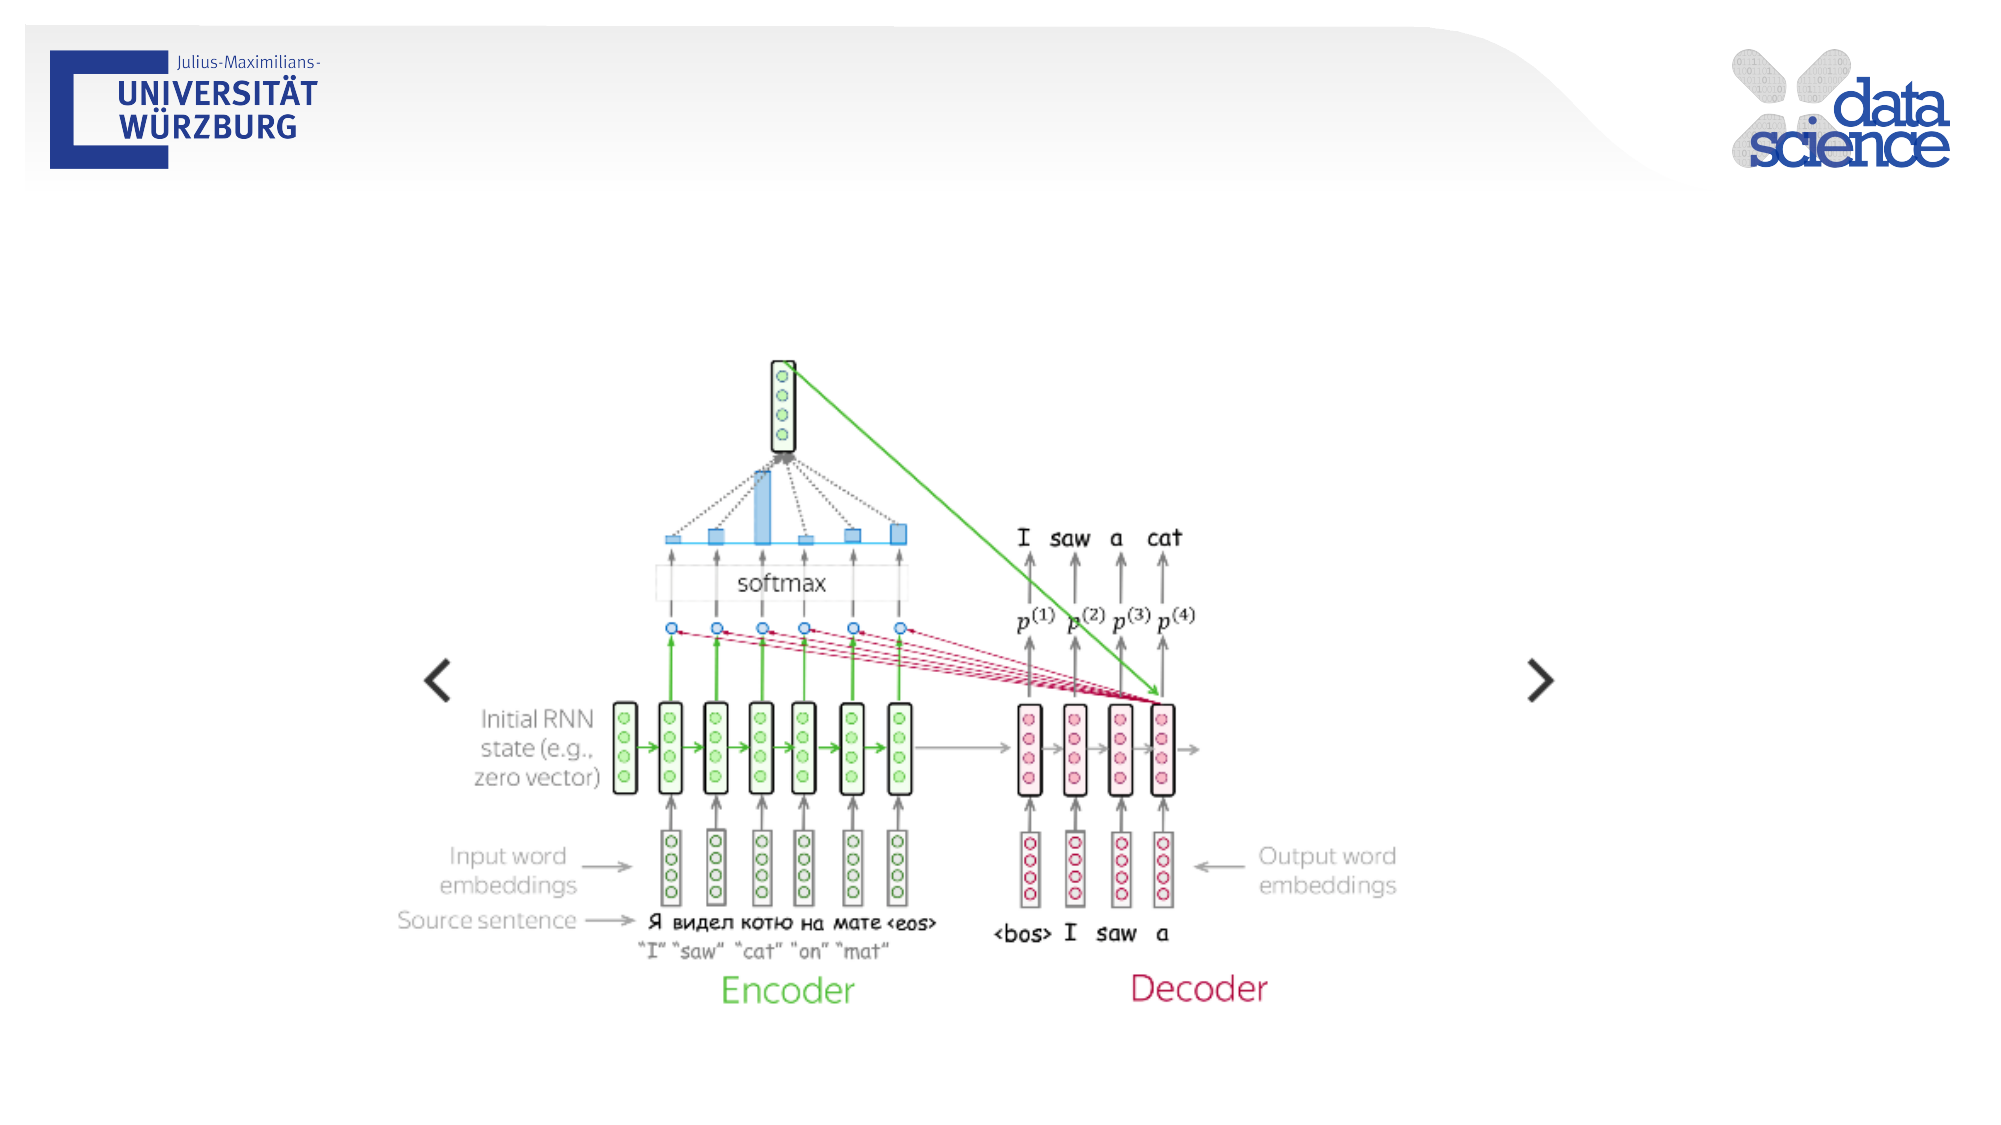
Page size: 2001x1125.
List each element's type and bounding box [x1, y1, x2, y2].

picture [50, 50, 321, 169]
picture [1732, 49, 1950, 168]
picture [387, 347, 1591, 1014]
